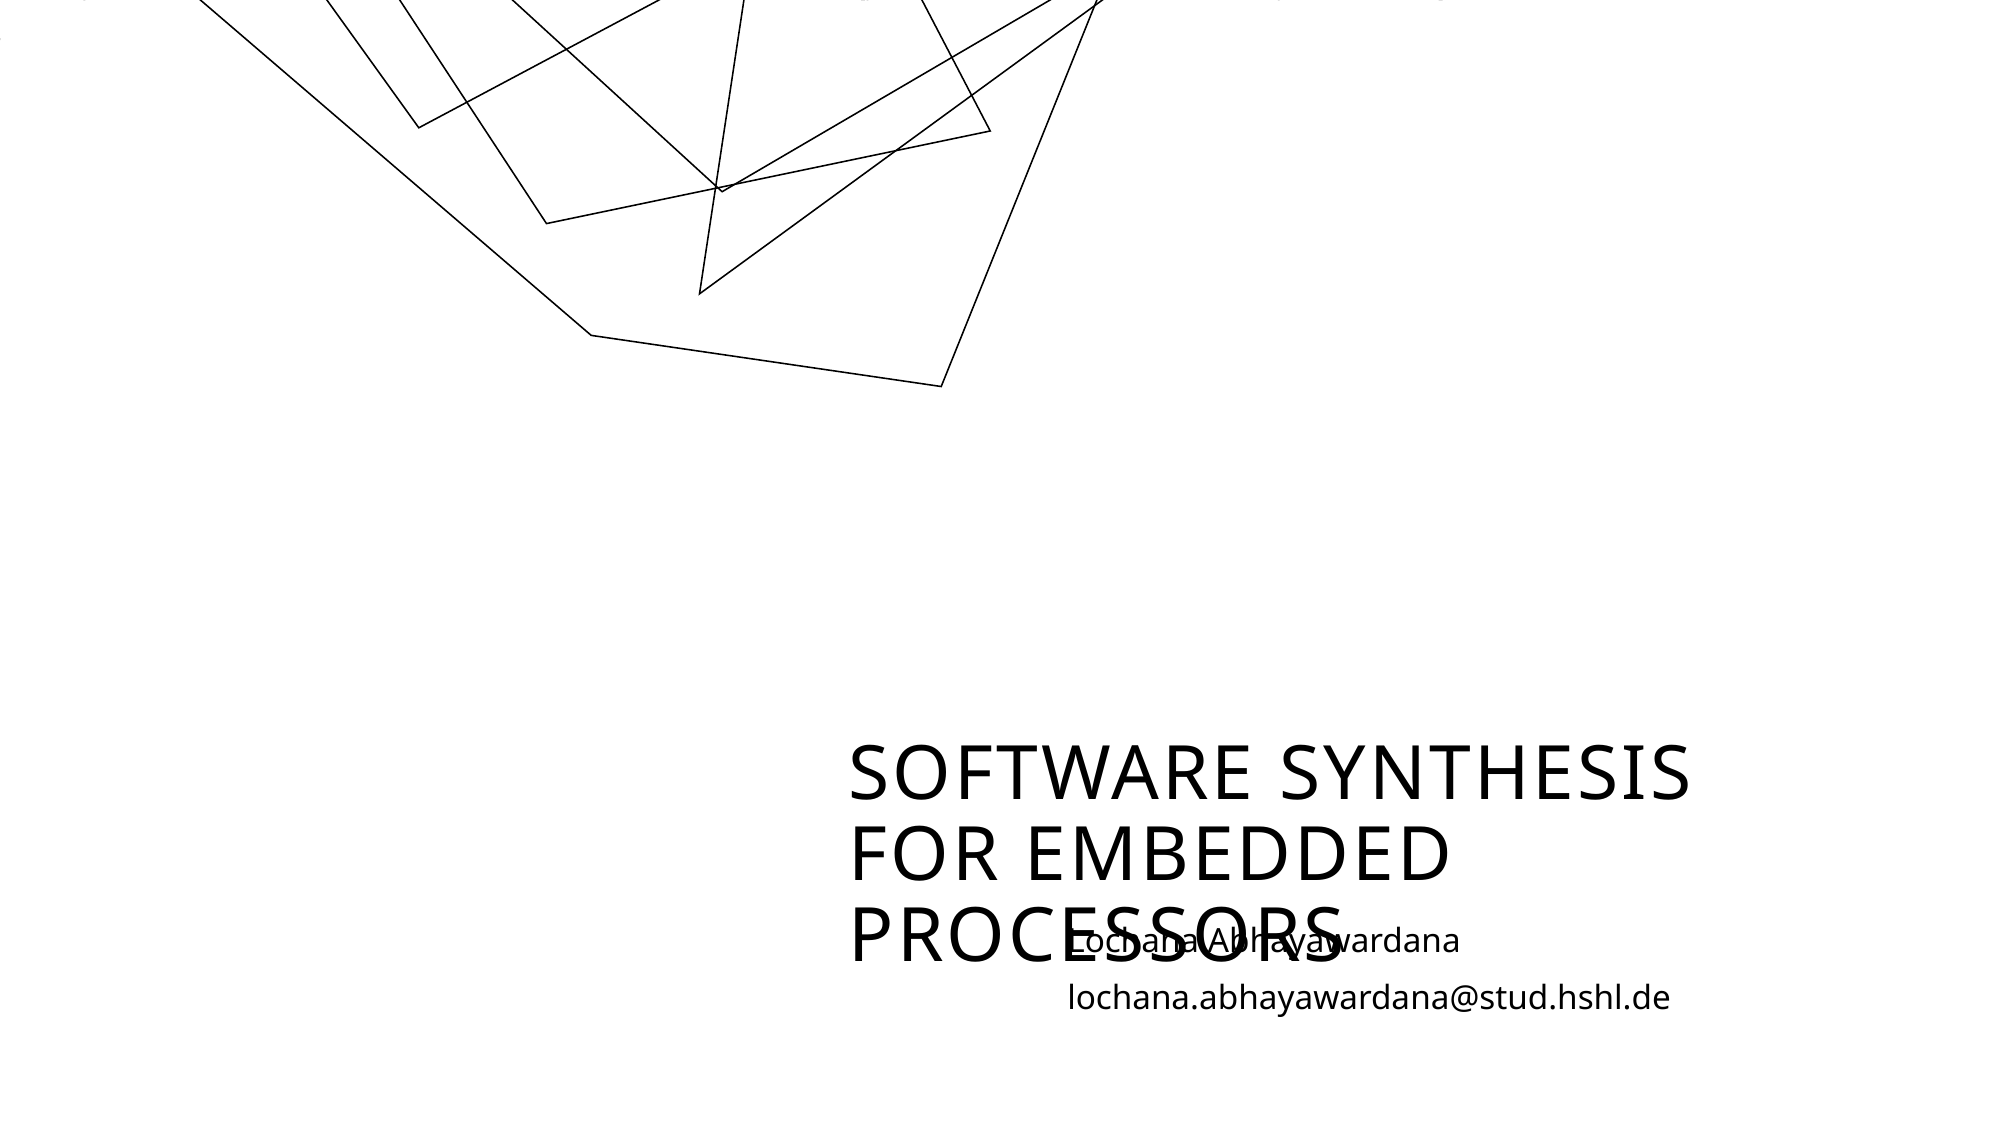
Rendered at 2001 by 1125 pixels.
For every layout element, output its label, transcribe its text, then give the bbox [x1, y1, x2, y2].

title Software Synthesis for embedded processors [833, 727, 1864, 912]
subtitle Lochana Abhayawardana lochana.abhayawardana@stud.hshl.de [1052, 916, 1864, 1035]
